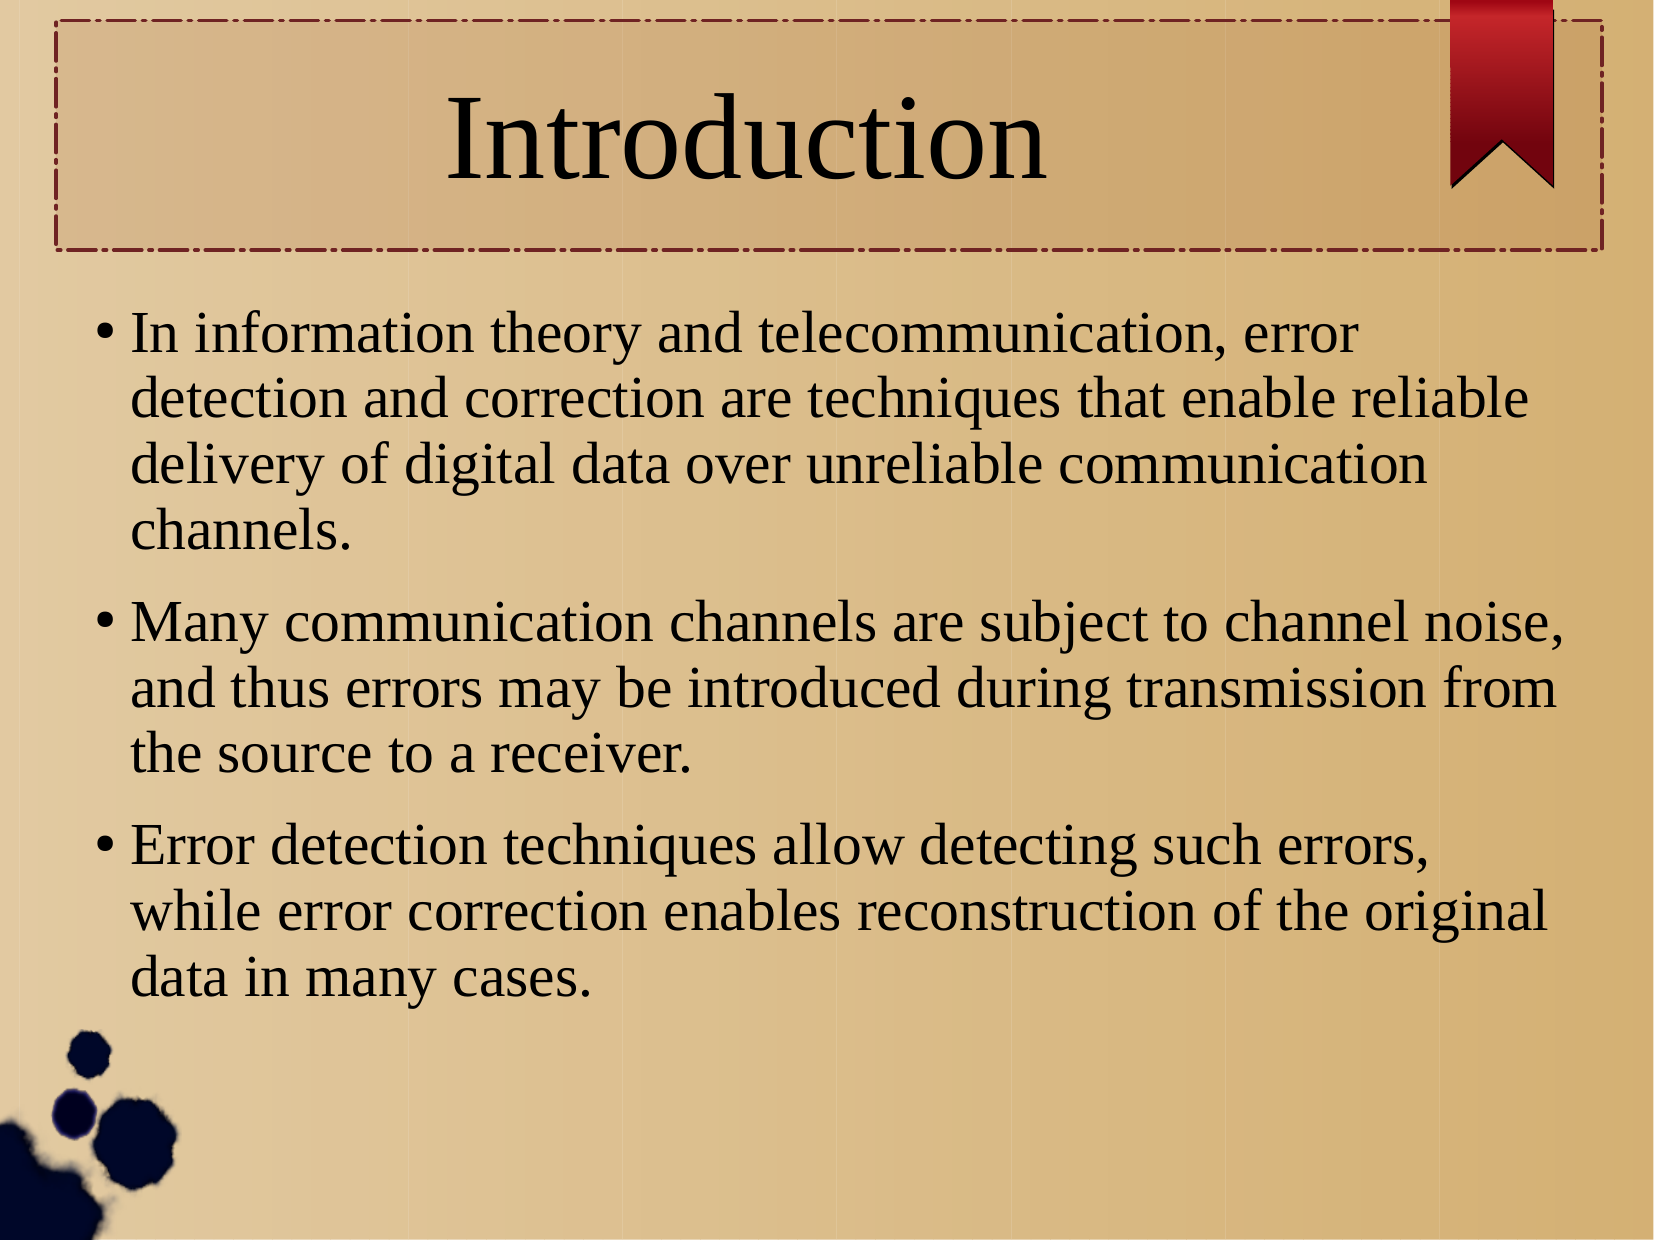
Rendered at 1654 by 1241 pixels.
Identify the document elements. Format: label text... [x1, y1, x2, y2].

title Introduction [82, 47, 1412, 229]
list In information theory and telecommunication, error detection and correction are techniques that enable reliable delivery of digital data over unreliable communication channels. Many communication channels are subject to channel noise, and thus errors may be introduced during transmission from the source to a receiver. Error detection techniques allow detecting such errors, while error correction enables reconstruction of the original data in many cases. [82, 299, 1571, 1019]
